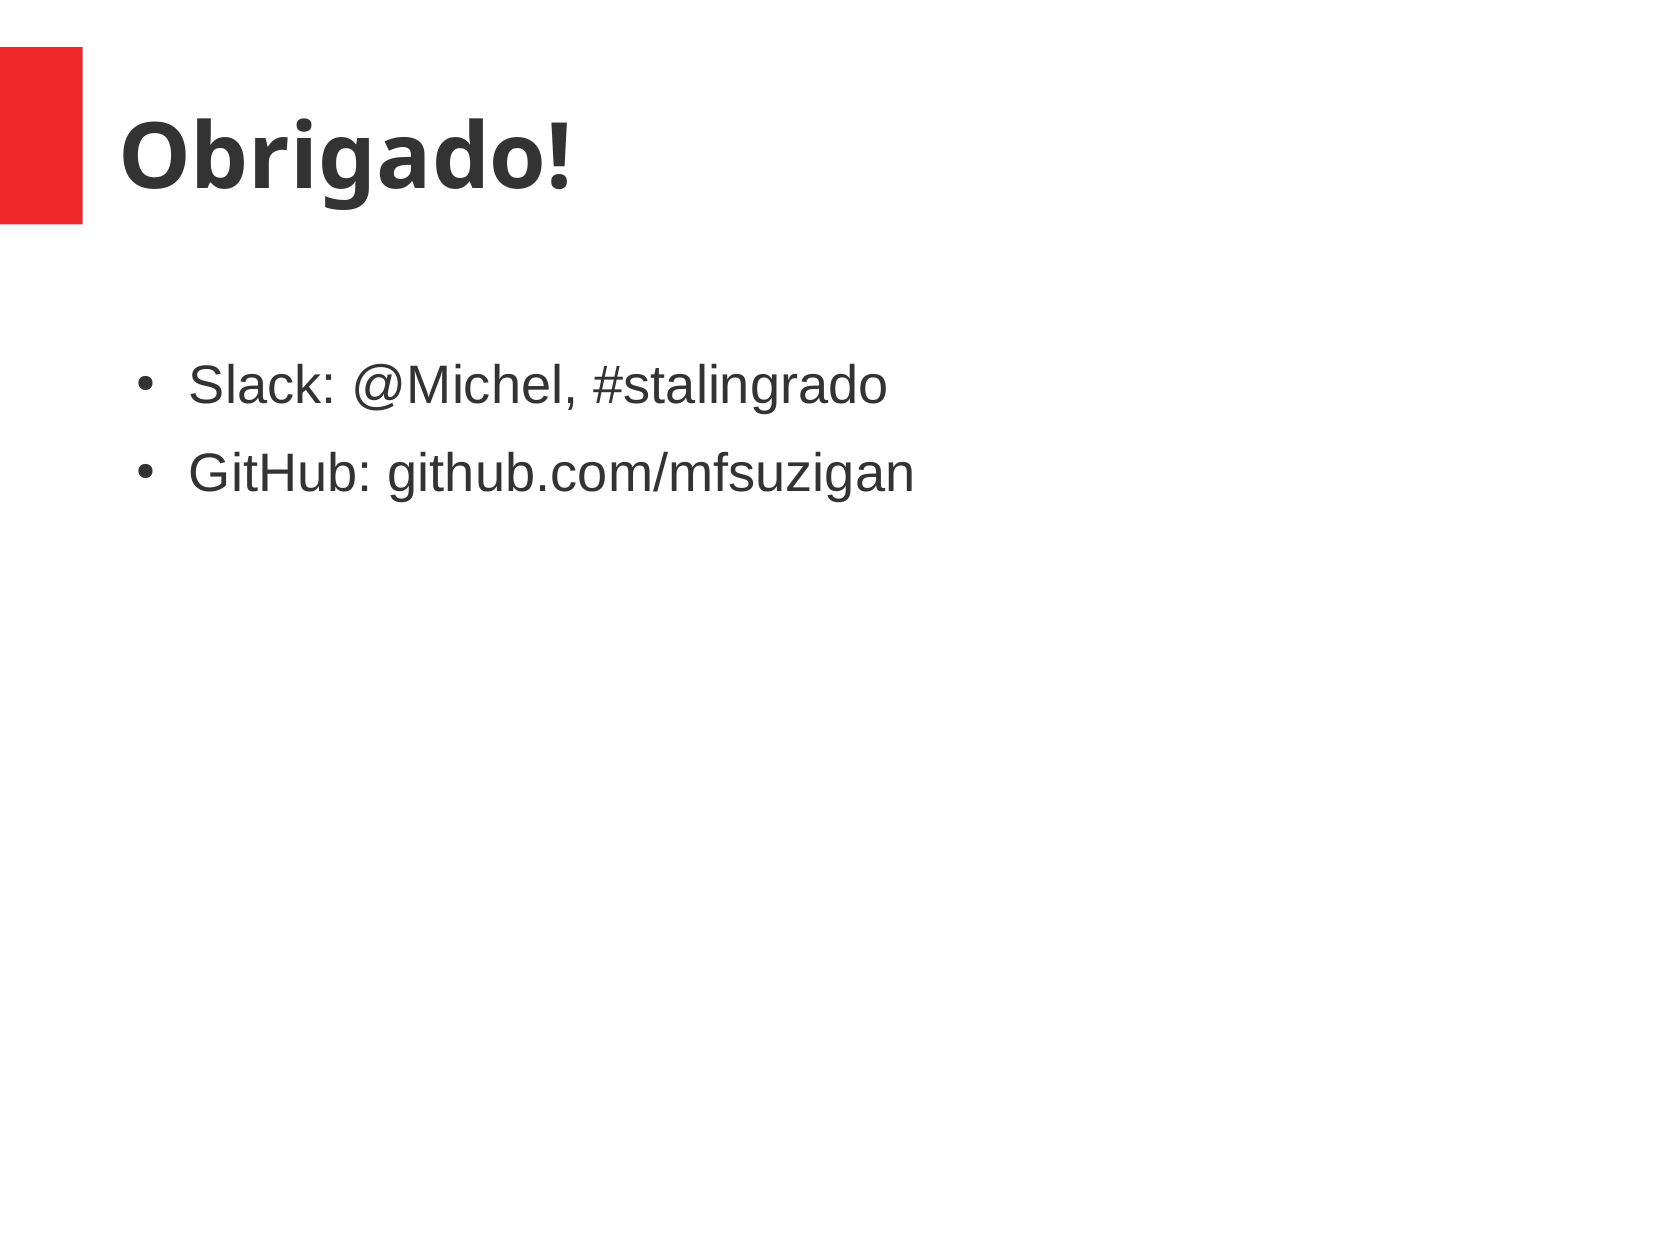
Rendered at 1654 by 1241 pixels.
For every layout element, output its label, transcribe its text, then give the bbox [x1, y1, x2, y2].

title Obrigado! [118, 49, 1571, 257]
list Slack: @Michel, #stalingrado GitHub: github.com/mfsuzigan [118, 354, 1536, 1074]
